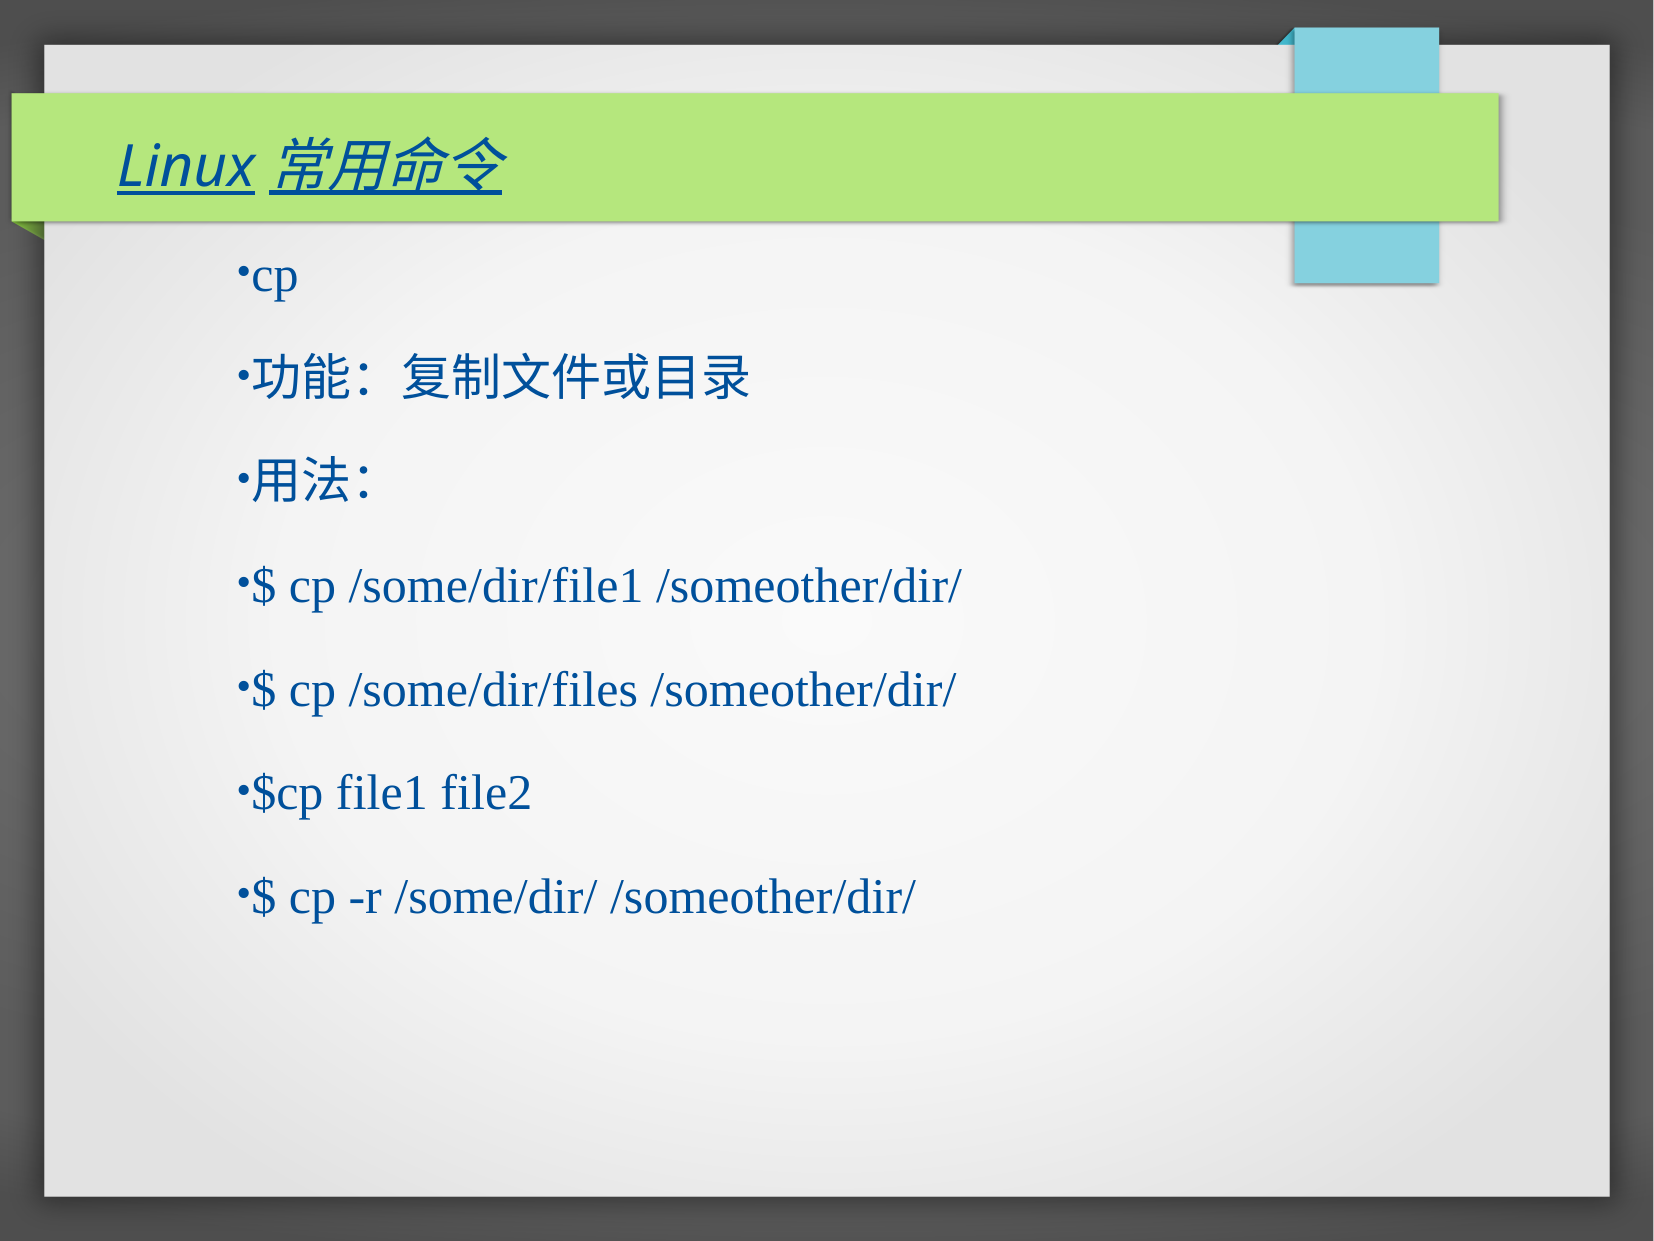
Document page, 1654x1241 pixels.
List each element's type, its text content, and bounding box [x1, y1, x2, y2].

picture [0, 0, 1654, 1241]
text_box Linux常用命令 cp 功能：复制文件或目录 用法： $ cp /some/dir/file1 /someother/dir/ $ cp /some/dir/files /someother/dir/ $cp file1 file2 $ cp -r /some/dir/ /someother/dir/ [71, 120, 1595, 932]
